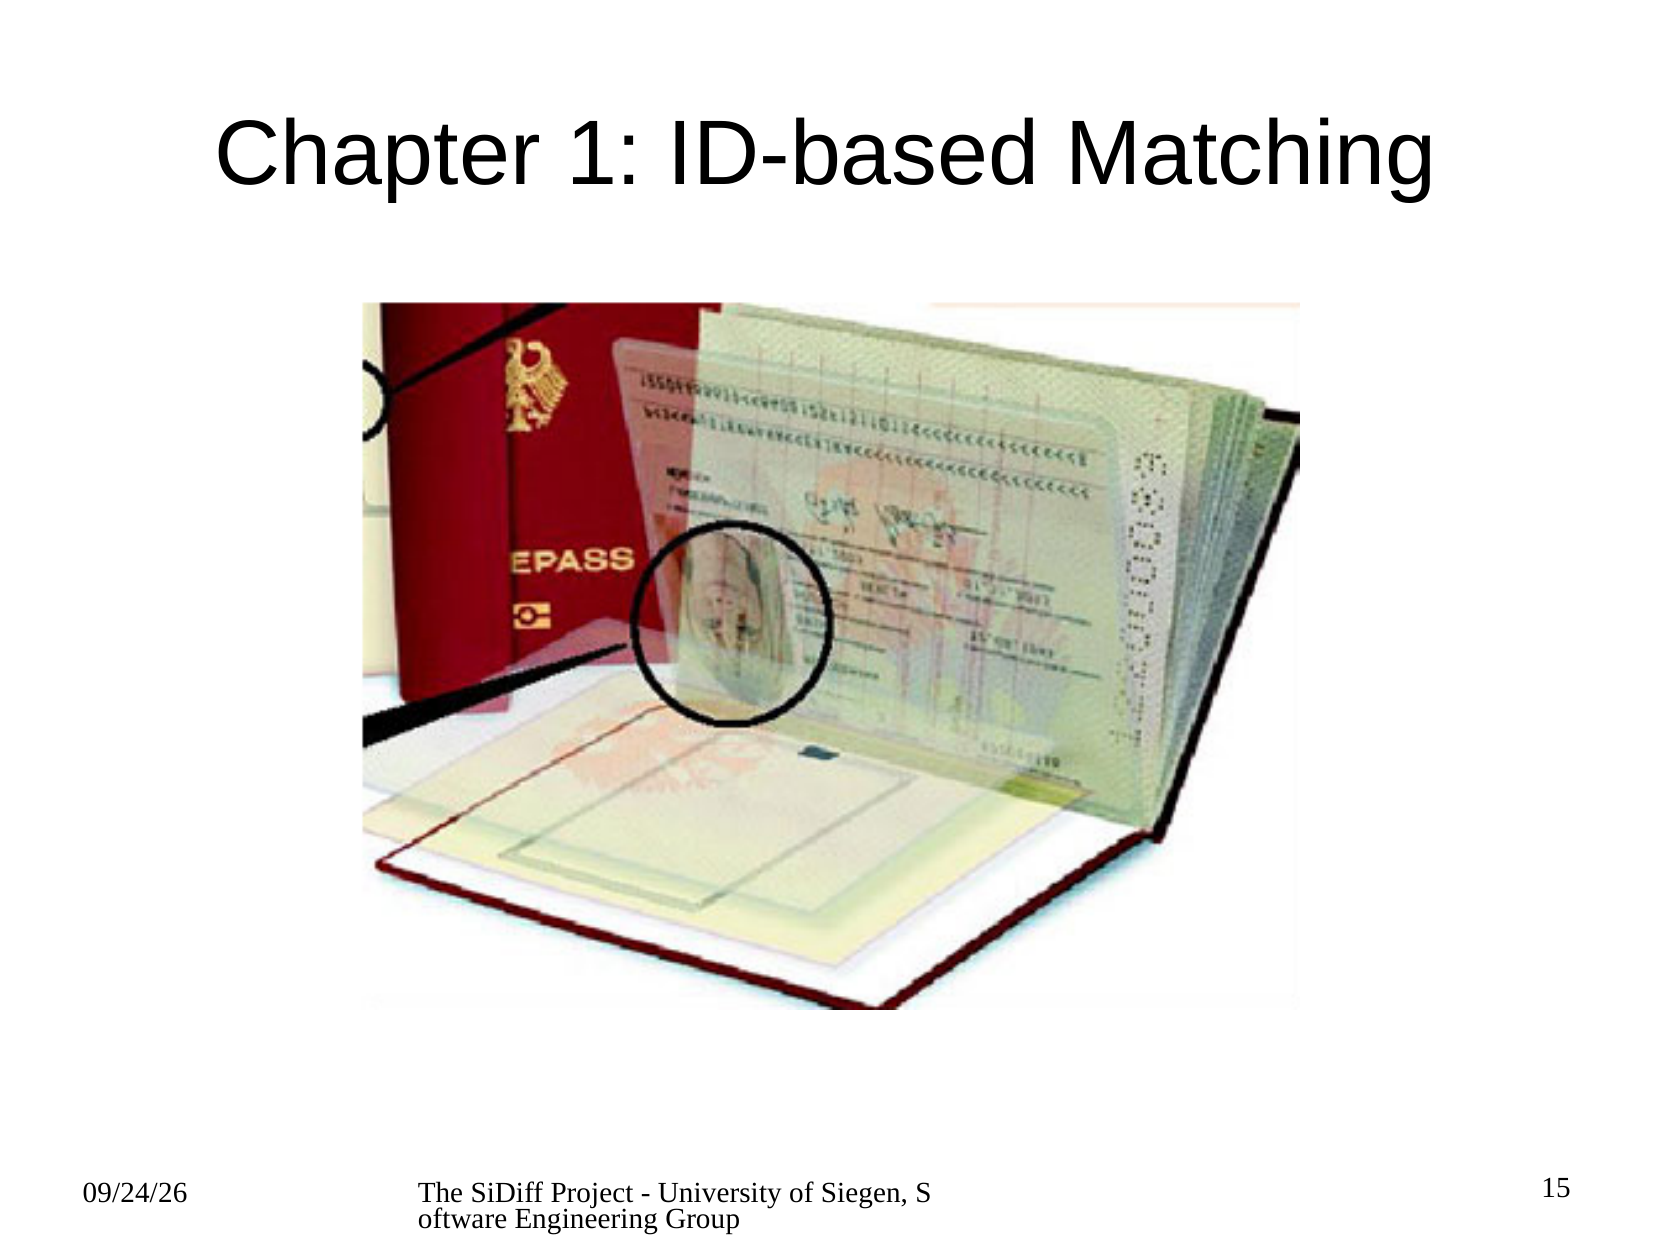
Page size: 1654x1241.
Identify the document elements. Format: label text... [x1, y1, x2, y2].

title Chapter 1: ID-based Matching [82, 49, 1571, 257]
picture [351, 301, 1300, 1010]
